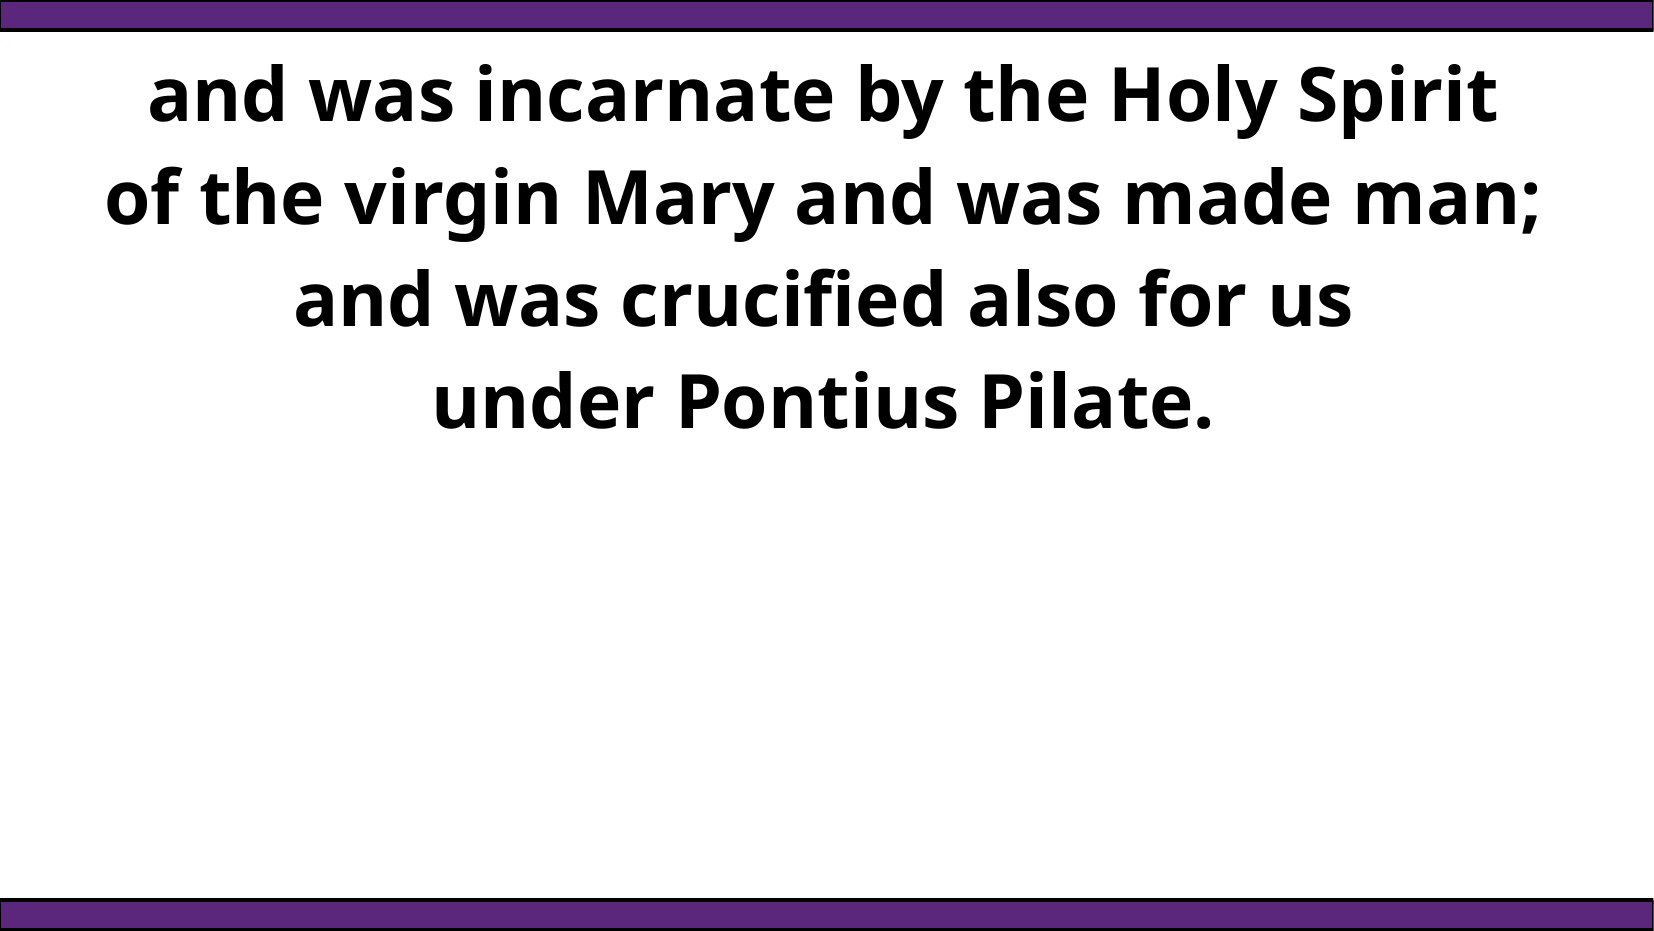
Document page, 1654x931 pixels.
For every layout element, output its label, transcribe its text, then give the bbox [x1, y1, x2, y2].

picture [0, 31, 1654, 900]
text_box [0, 900, 1654, 931]
text_box [0, 0, 1654, 31]
text_box and was incarnate by the Holy Spirit of the virgin Mary and was made man; and was crucified also for us under Pontius Pilate. [58, 34, 1589, 449]
